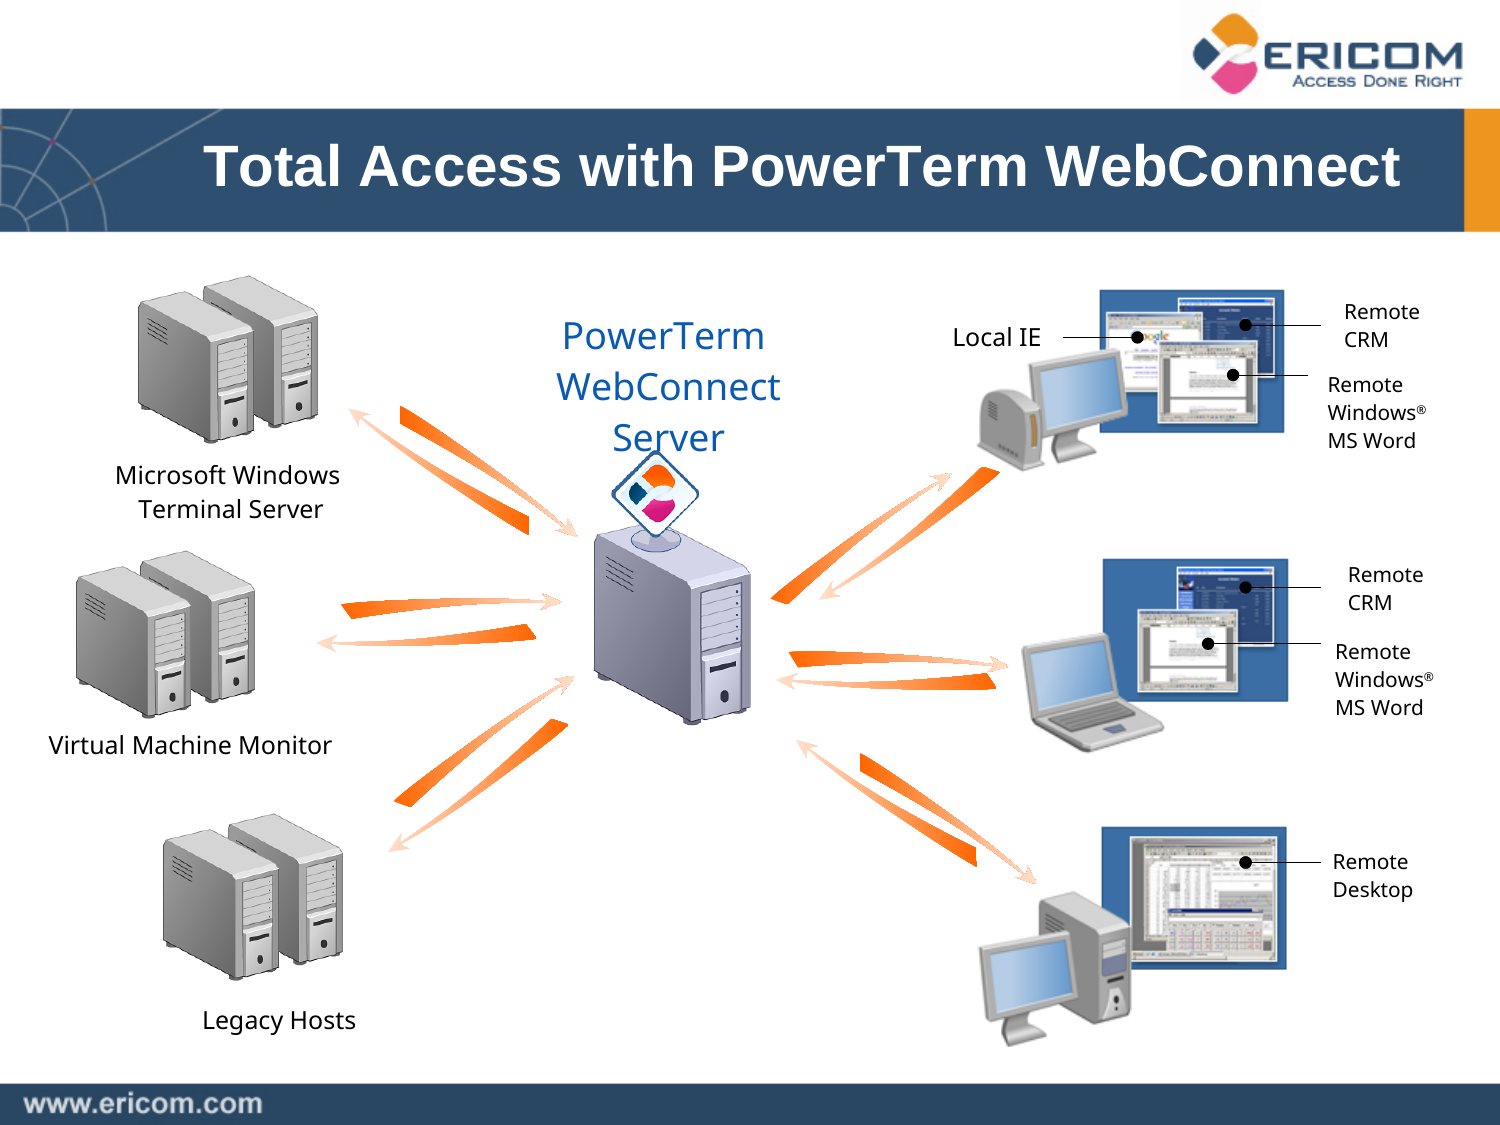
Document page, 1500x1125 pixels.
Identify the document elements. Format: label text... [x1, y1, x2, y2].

text_box Microsoft Windows Terminal Server [100, 449, 363, 534]
text_box [315, 624, 537, 652]
text_box [775, 651, 1009, 690]
text_box [393, 675, 576, 808]
text_box Local IE [937, 312, 1057, 362]
text_box [399, 405, 578, 538]
text_box [818, 466, 1000, 600]
text_box Remote Windows® MS Word [1312, 362, 1447, 463]
text_box Legacy Hosts [187, 975, 372, 1045]
text_box [348, 408, 530, 536]
text_box Remote CRM [1329, 289, 1441, 362]
text_box Remote Windows® MS Word [1320, 629, 1455, 730]
picture [0, 0, 1500, 1125]
text_box [340, 593, 562, 619]
text_box [795, 739, 977, 867]
text_box [770, 472, 953, 605]
text_box Virtual Machine Monitor [33, 699, 348, 770]
title Total Access with PowerTerm WebConnect [188, 74, 1438, 263]
text_box [387, 718, 569, 853]
text_box Remote Desktop [1317, 839, 1430, 912]
text_box Remote CRM [1333, 552, 1445, 625]
text_box [859, 752, 1038, 885]
text_box PowerTerm WebConnect Server [525, 302, 813, 471]
